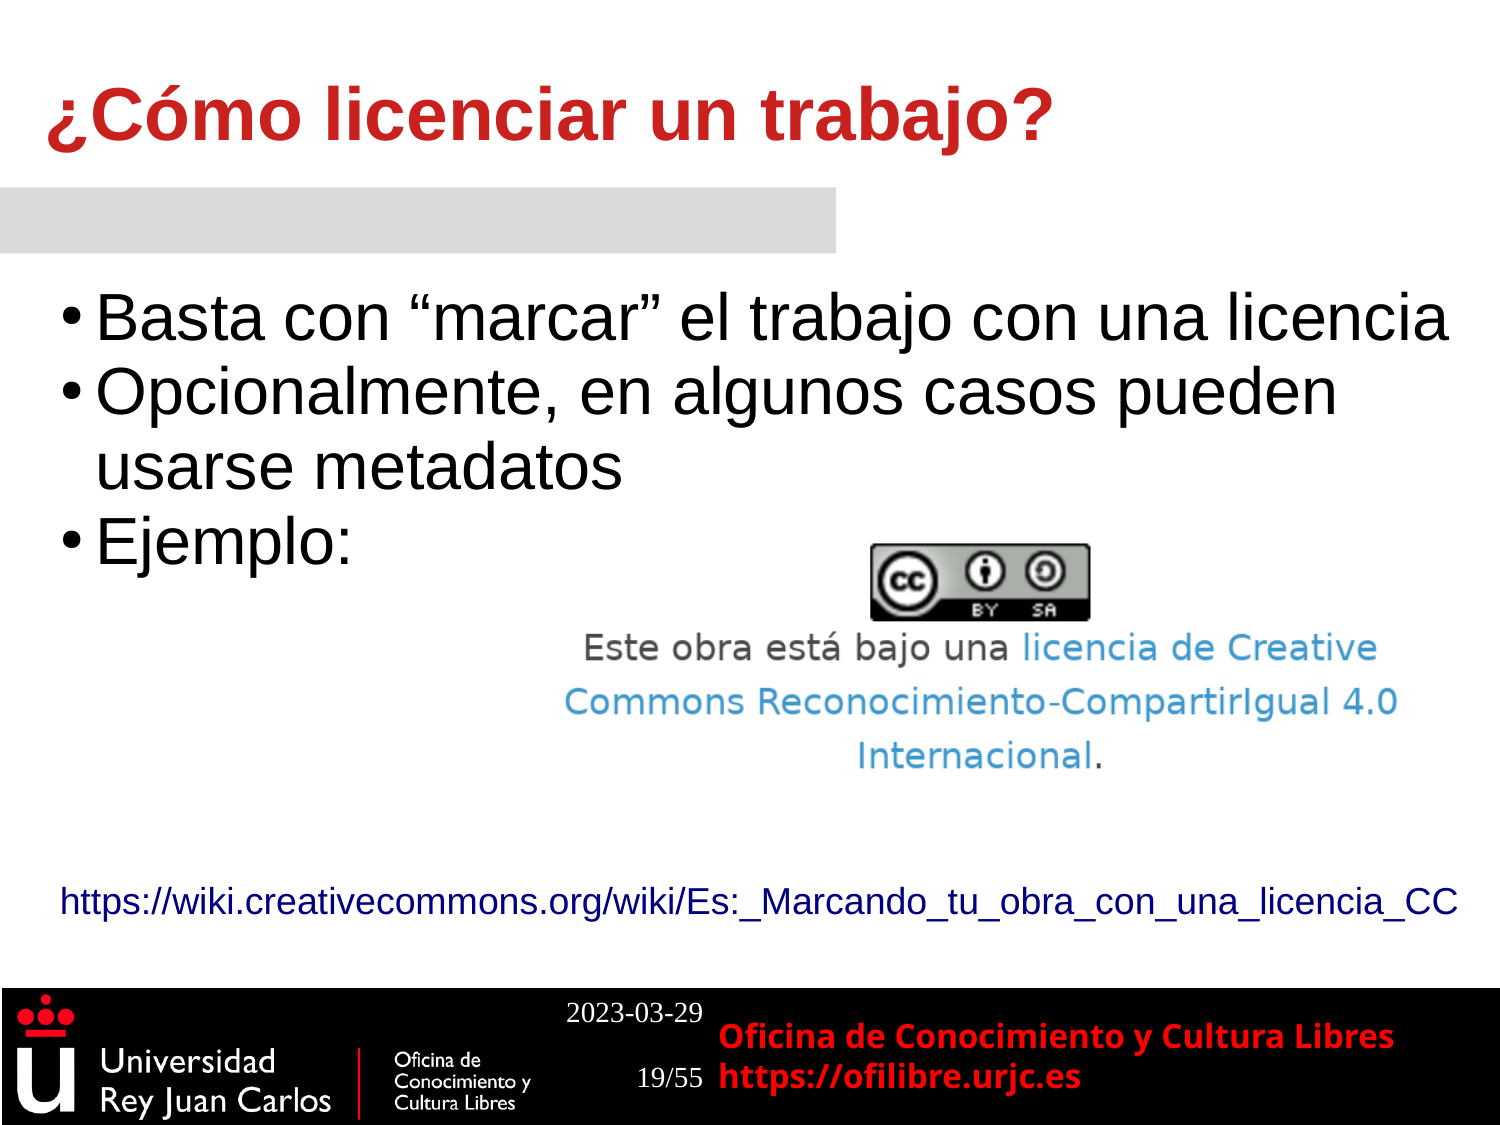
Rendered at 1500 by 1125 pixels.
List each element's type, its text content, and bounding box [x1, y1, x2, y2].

picture [17, 994, 531, 1120]
title [75, 7, 1425, 196]
picture [560, 531, 1406, 781]
text_box Basta con “marcar” el trabajo con una licencia Opcionalmente, en algunos casos pueden usarse metadatos Ejemplo: [45, 272, 1486, 587]
text_box ¿Cómo licenciar un trabajo? [30, 64, 1306, 248]
text_box https://wiki.creativecommons.org/wiki/Es:_Marcando_tu_obra_con_una_licencia_CC [45, 873, 1474, 931]
